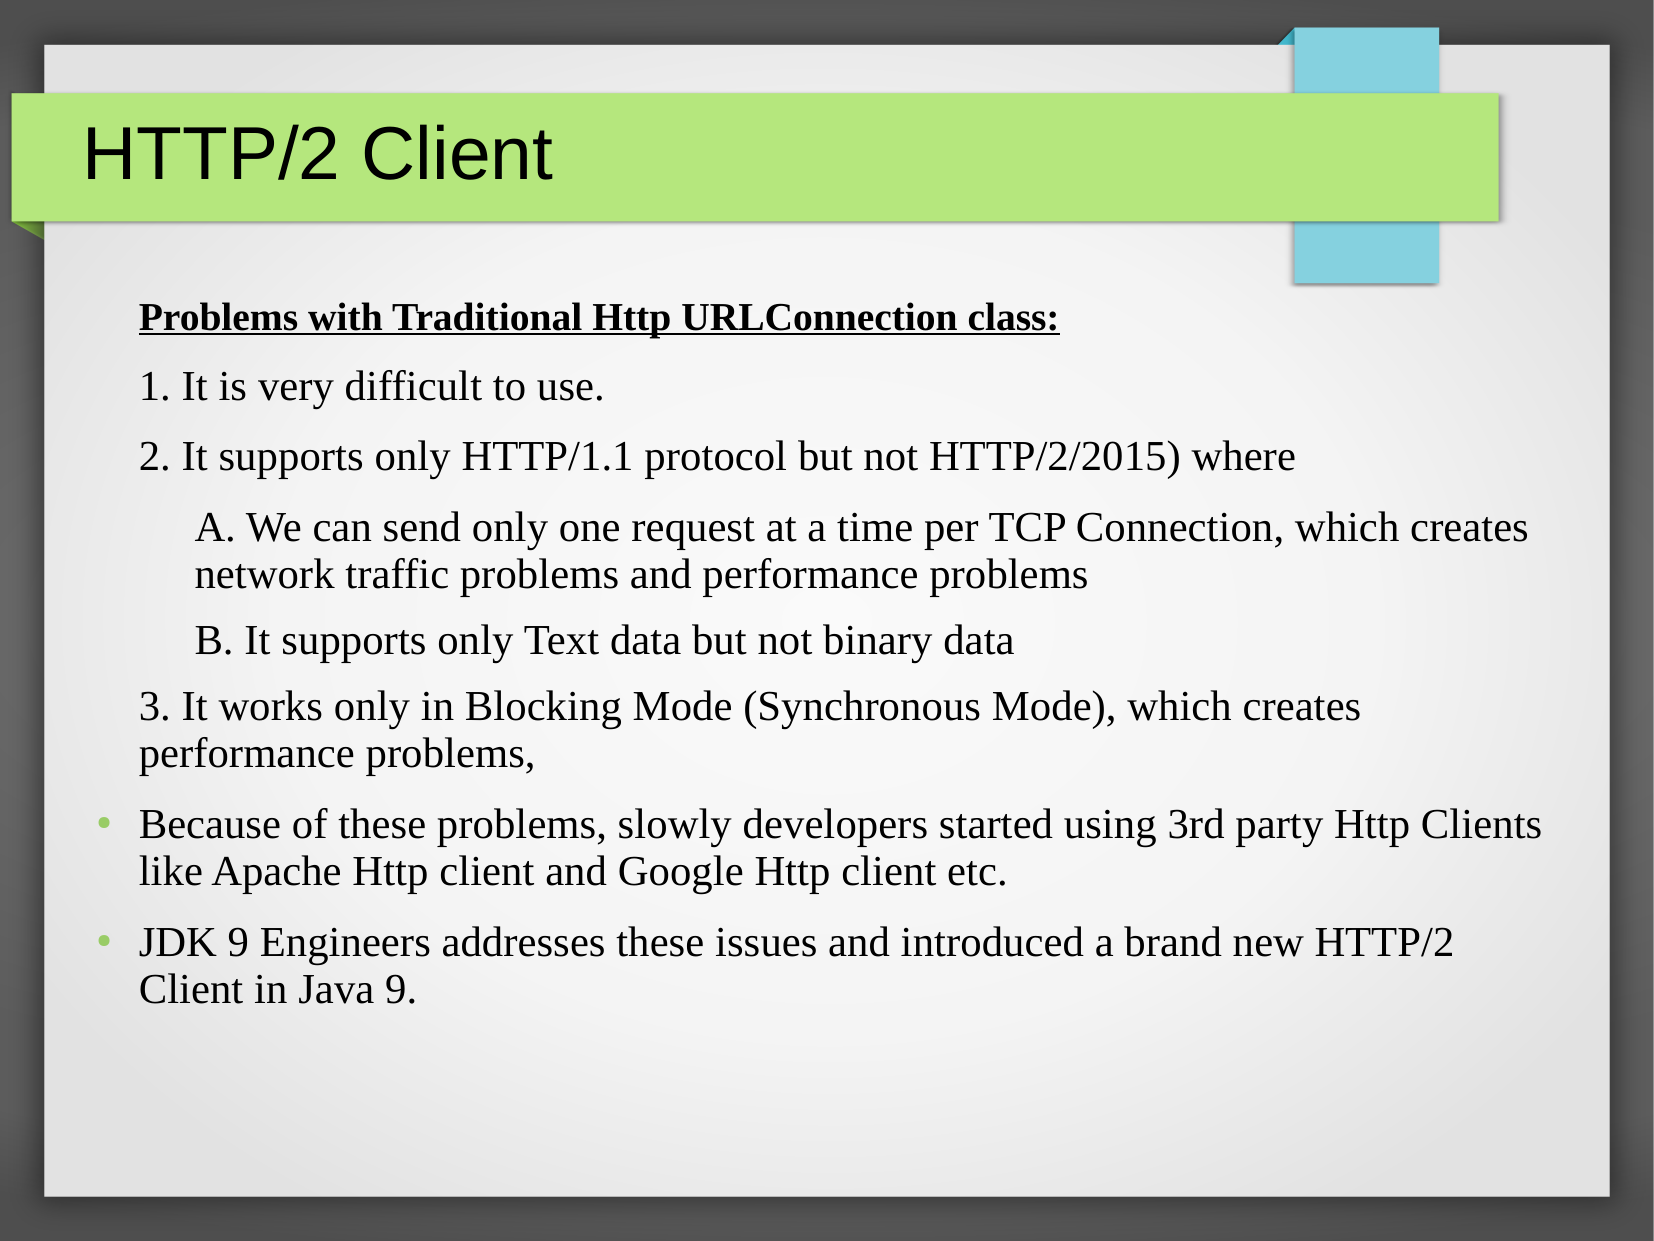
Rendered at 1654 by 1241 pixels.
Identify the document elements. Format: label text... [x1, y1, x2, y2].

picture [0, 0, 1654, 1241]
title HTTP/2 Client [82, 94, 1264, 213]
list Problems with Traditional Http URLConnection class: 1. It is very difficult to use. 2. It supports only HTTP/1.1 protocol but not HTTP/2/2015) where A. We can send only one request at a time per TCP Connection, which creates network traffic problems and performance problems B. It supports only Text data but not binary data 3. It works only in Blocking Mode (Synchronous Mode), which creates performance problems, Because of these problems, slowly developers started using 3rd party Http Clients like Apache Http client and Google Http client etc. JDK 9 Engineers addresses these issues and introduced a brand new HTTP/2 Client in Java 9. [82, 295, 1571, 1015]
